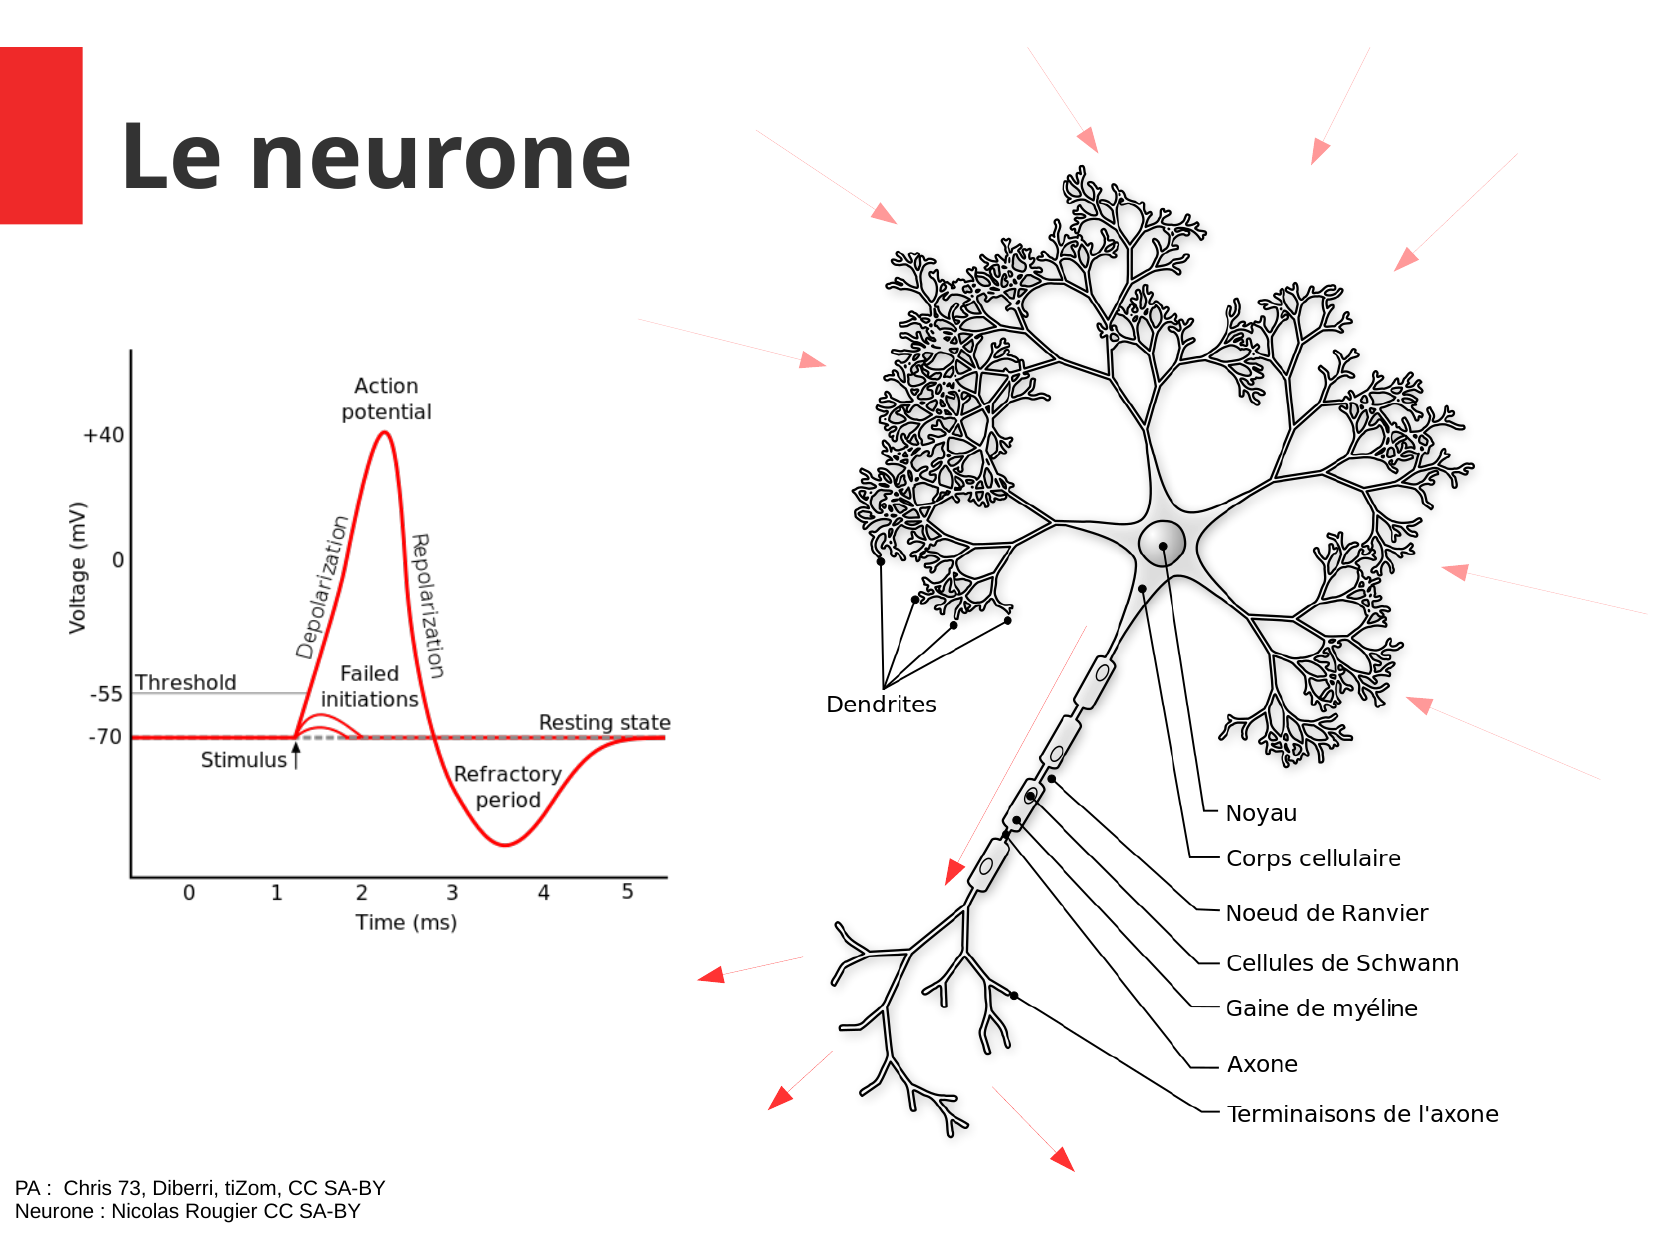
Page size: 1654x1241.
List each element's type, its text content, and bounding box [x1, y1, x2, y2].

title Le neurone [118, 49, 1571, 257]
picture [790, 257, 1501, 1157]
text_box PA : Chris 73, Diberri, tiZom, CC SA-BY Neurone : Nicolas Rougier CC SA-BY [0, 1169, 400, 1231]
picture [59, 325, 686, 944]
